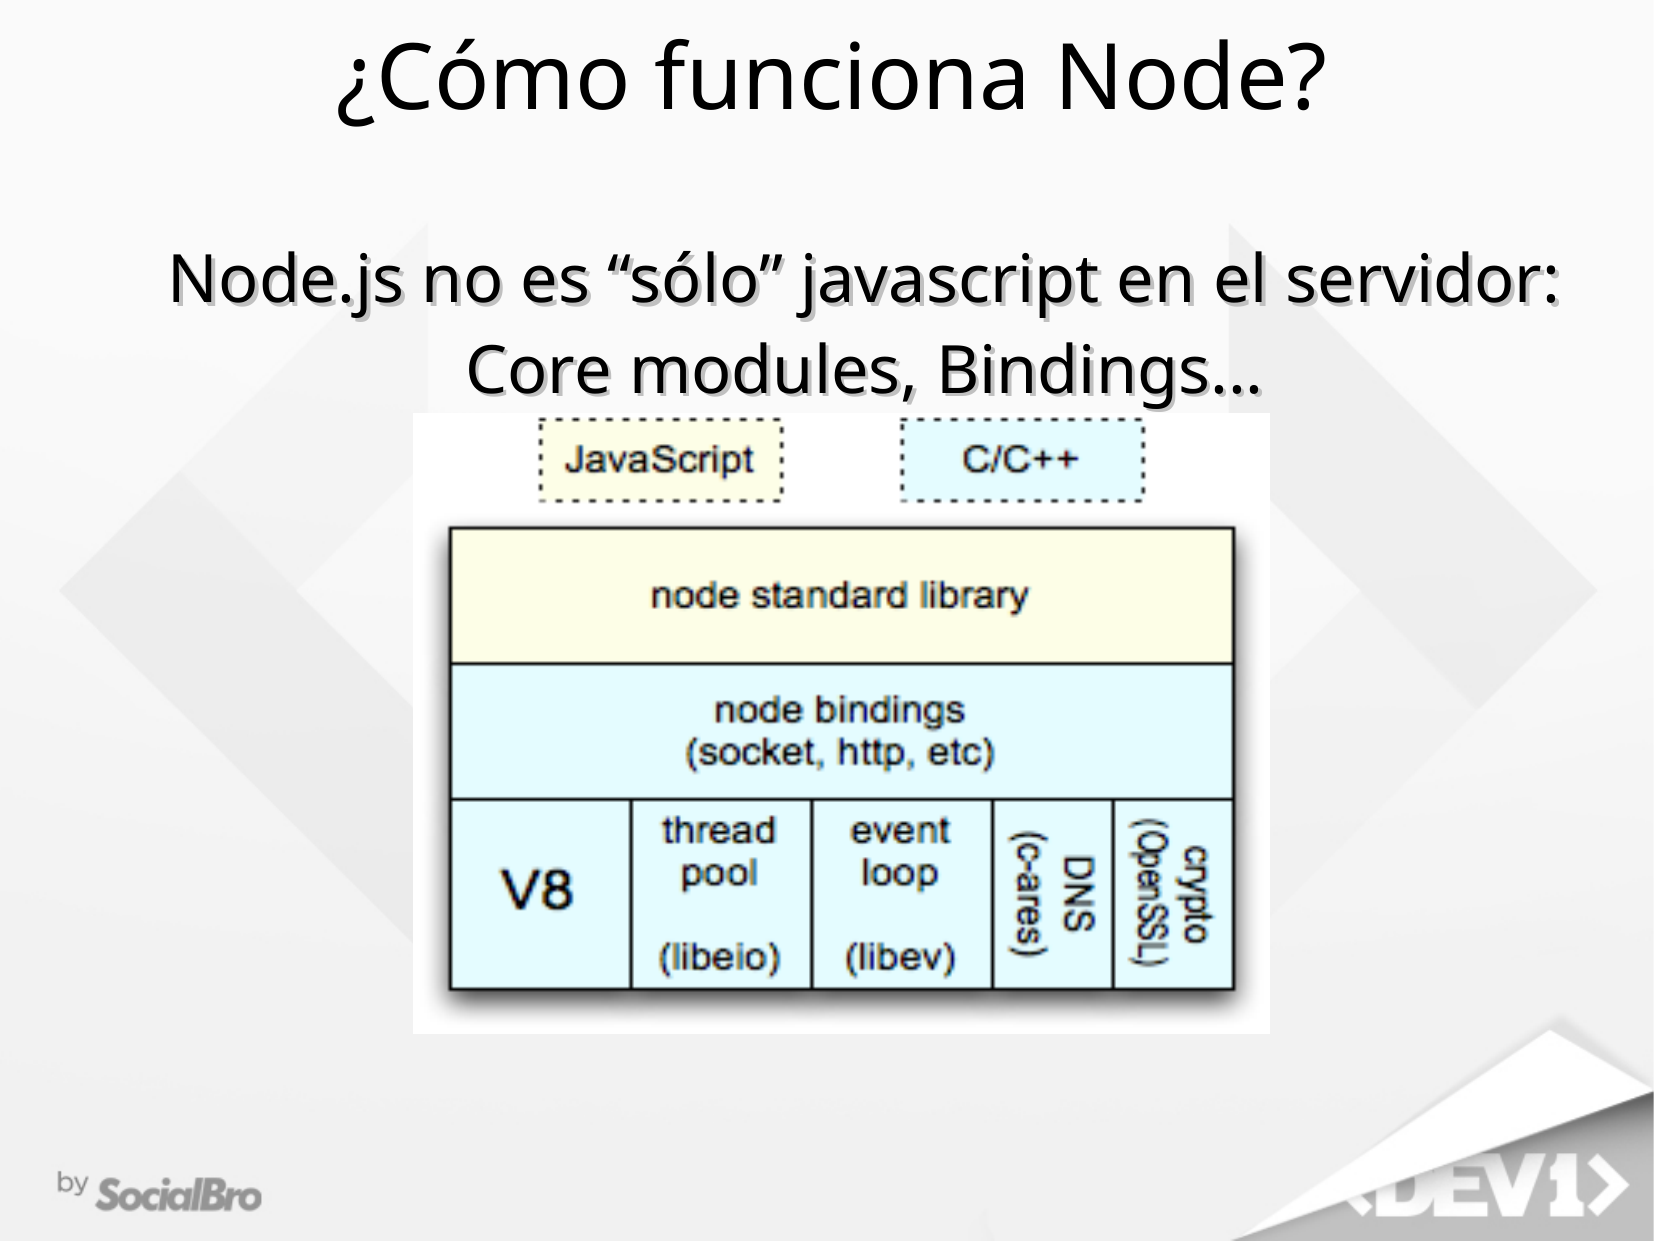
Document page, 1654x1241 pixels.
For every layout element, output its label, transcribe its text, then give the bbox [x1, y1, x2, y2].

list Node.js no es “sólo” javascript en el servidor: Core modules, Bindings... [88, 231, 1571, 1050]
title ¿Cómo funciona Node? [88, 0, 1577, 148]
picture [0, 0, 1654, 1241]
